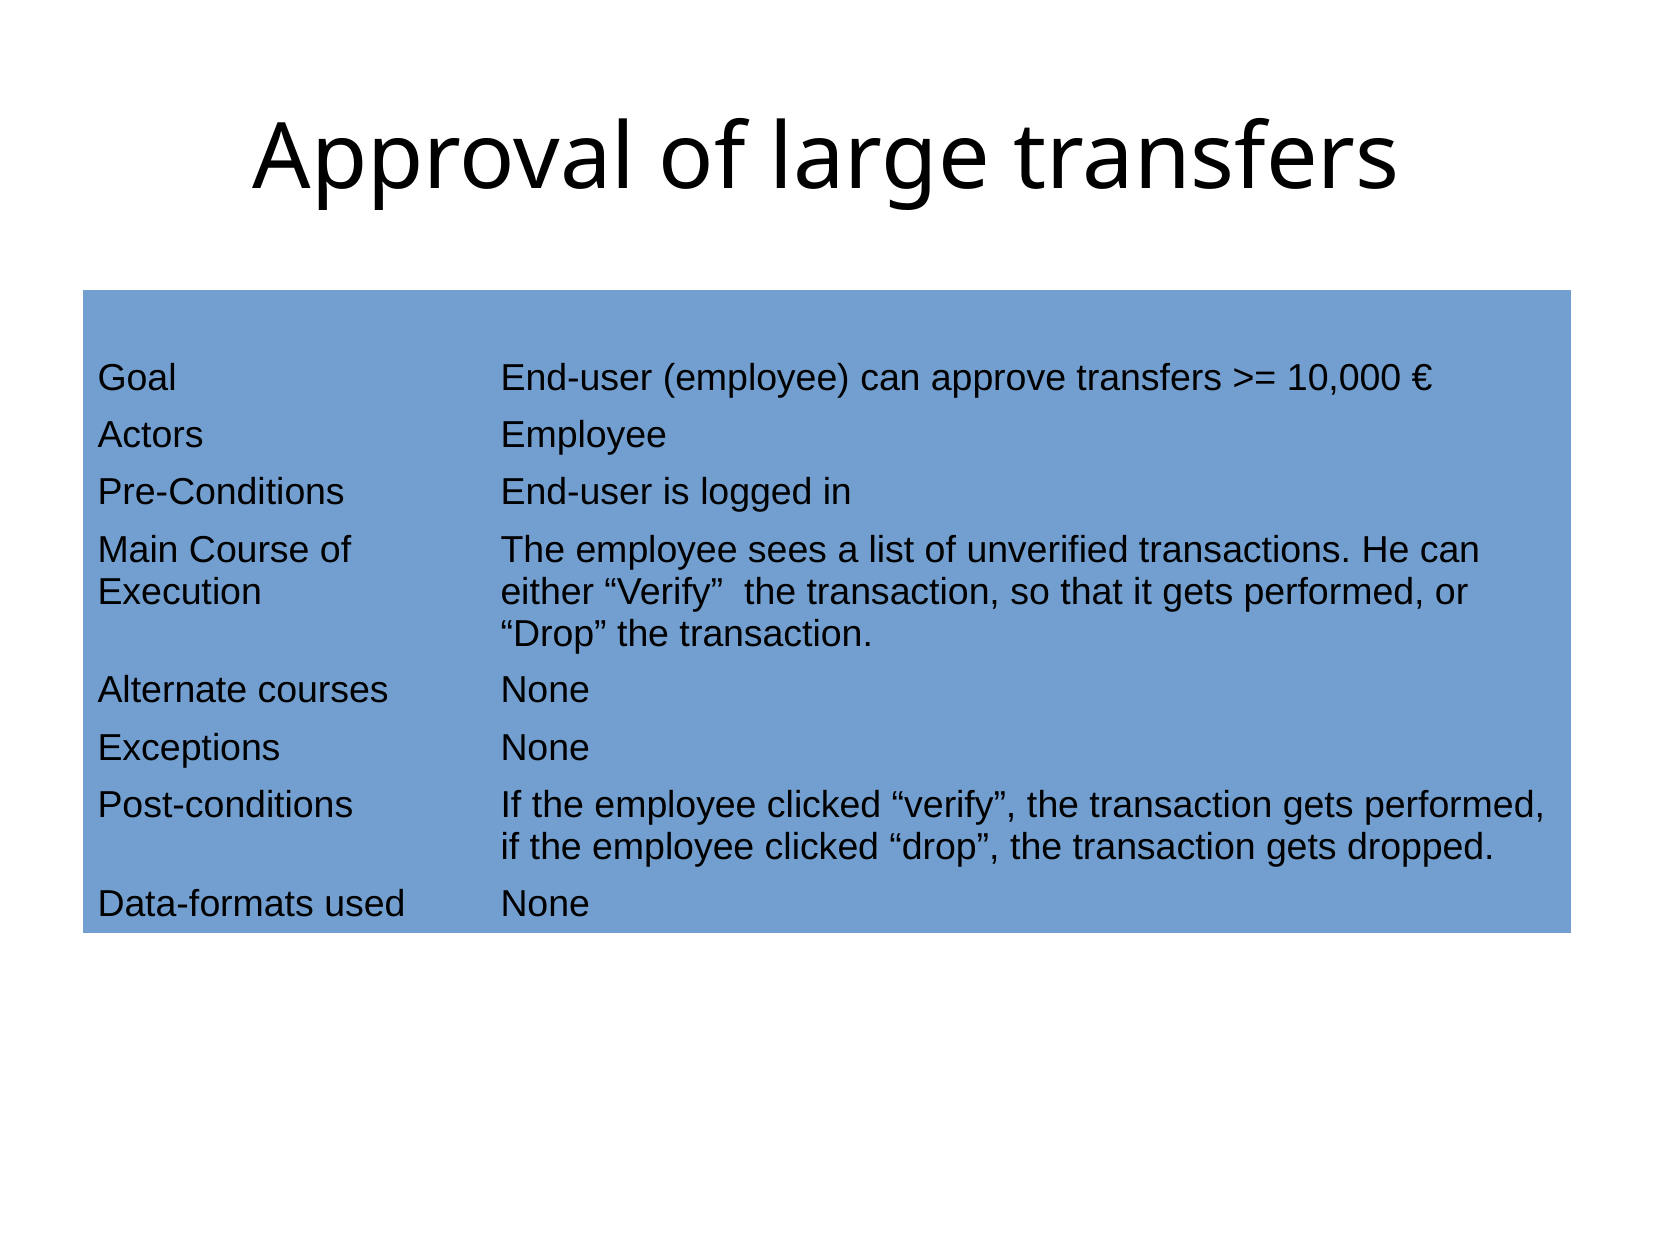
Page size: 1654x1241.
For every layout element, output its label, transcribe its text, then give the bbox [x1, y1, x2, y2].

title Approval of large transfers [82, 49, 1571, 257]
table_cell None [486, 662, 1571, 719]
table_cell Data-formats used [83, 875, 486, 933]
table_cell Goal [83, 349, 486, 406]
table_header [486, 290, 1571, 349]
table_cell None [486, 719, 1571, 776]
table_cell If the employee clicked “verify”, the transaction gets performed, if the employee clicked “drop”, the transaction gets dropped. [486, 776, 1571, 875]
table_cell Pre-Conditions [83, 463, 486, 521]
table_cell Actors [83, 406, 486, 463]
table_cell Exceptions [83, 719, 486, 776]
table_cell None [486, 875, 1571, 933]
table_cell Main Course of Execution [83, 521, 486, 662]
table_cell Post-conditions [83, 776, 486, 875]
table_cell The employee sees a list of unverified transactions. He can either “Verify” the transaction, so that it gets performed, or “Drop” the transaction. [486, 521, 1571, 662]
table_cell Employee [486, 406, 1571, 463]
table_cell End-user is logged in [486, 463, 1571, 521]
table_cell Alternate courses [83, 662, 486, 719]
table_header [83, 290, 486, 349]
table_cell End-user (employee) can approve transfers >= 10,000 € [486, 349, 1571, 406]
